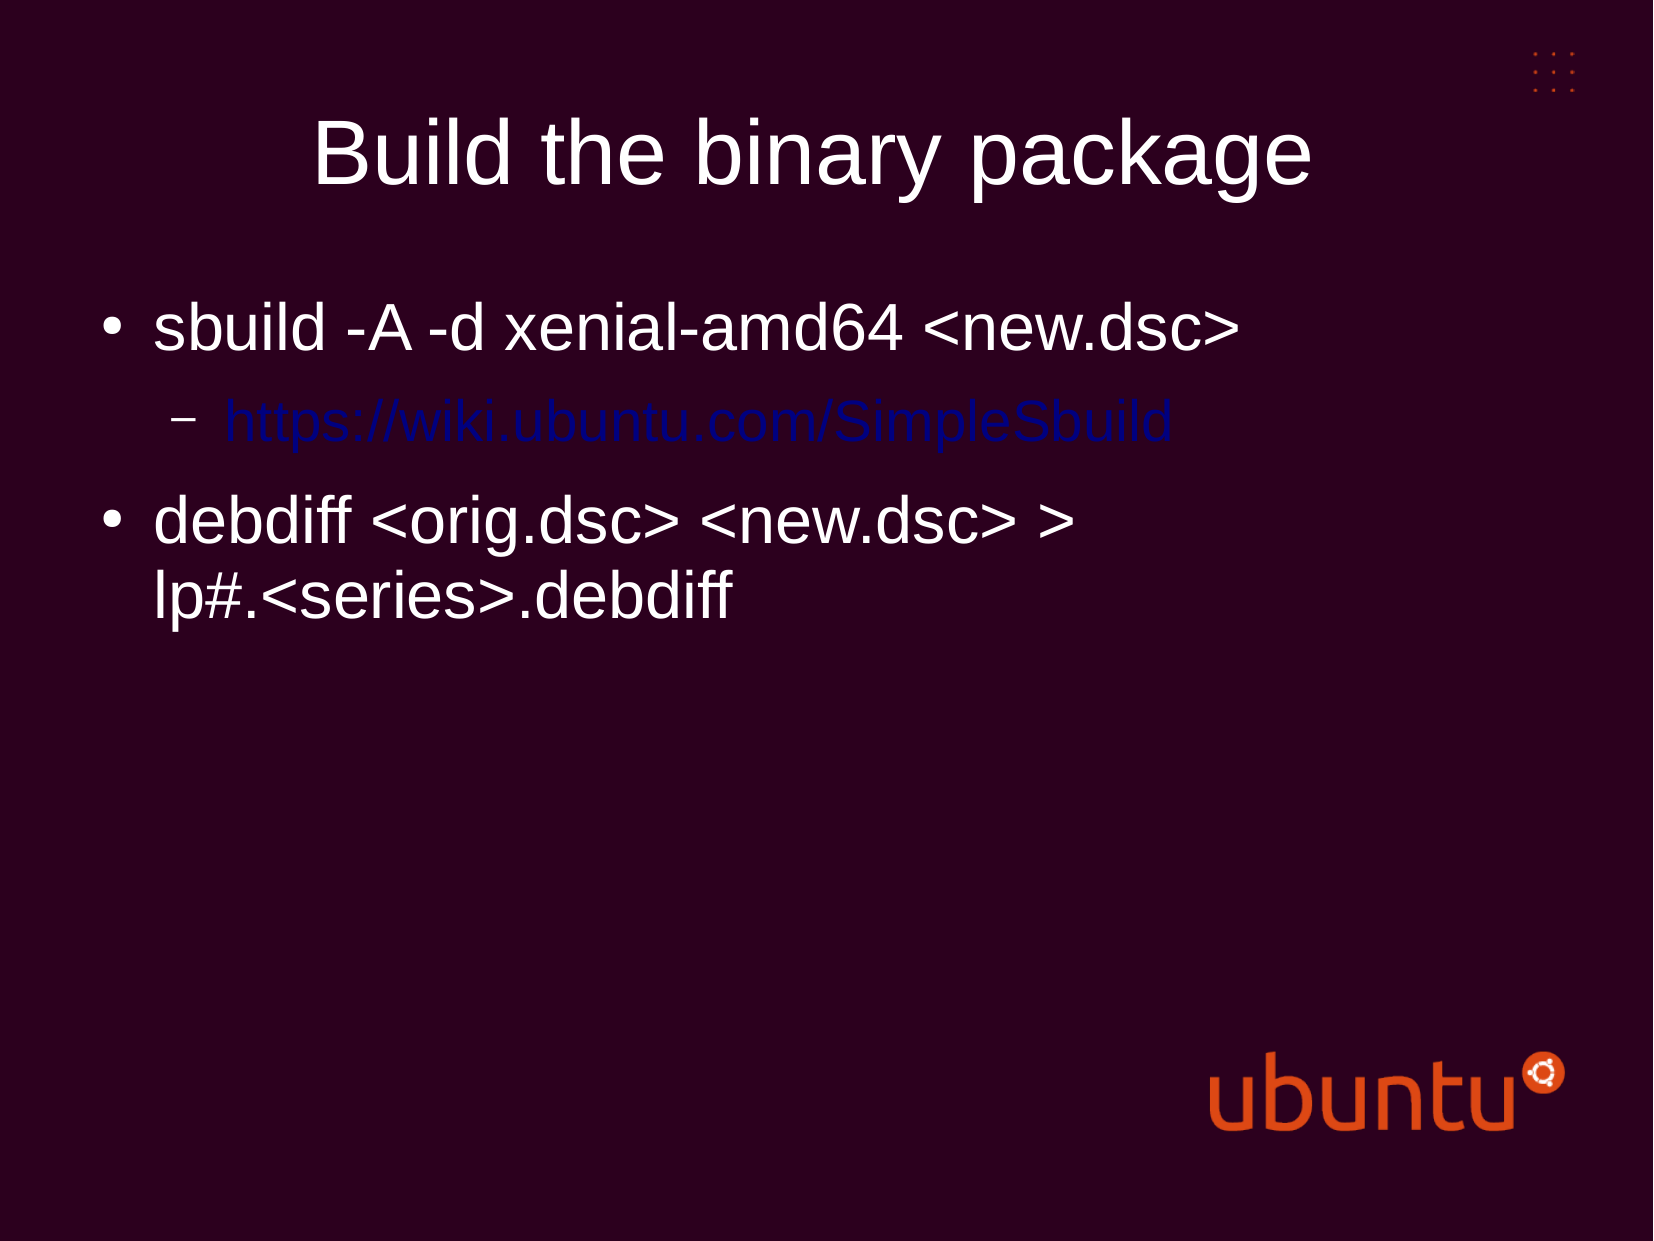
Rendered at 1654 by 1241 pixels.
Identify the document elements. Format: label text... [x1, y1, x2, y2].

picture [1121, 960, 1653, 1223]
title Build the binary package [82, 49, 1571, 257]
picture [1571, 49, 1575, 94]
list sbuild -A -d xenial-amd64 <new.dsc> https://wiki.ubuntu.com/SimpleSbuild debdiff <orig.dsc> <new.dsc> > lp#.<series>.debdiff [82, 290, 1571, 1010]
